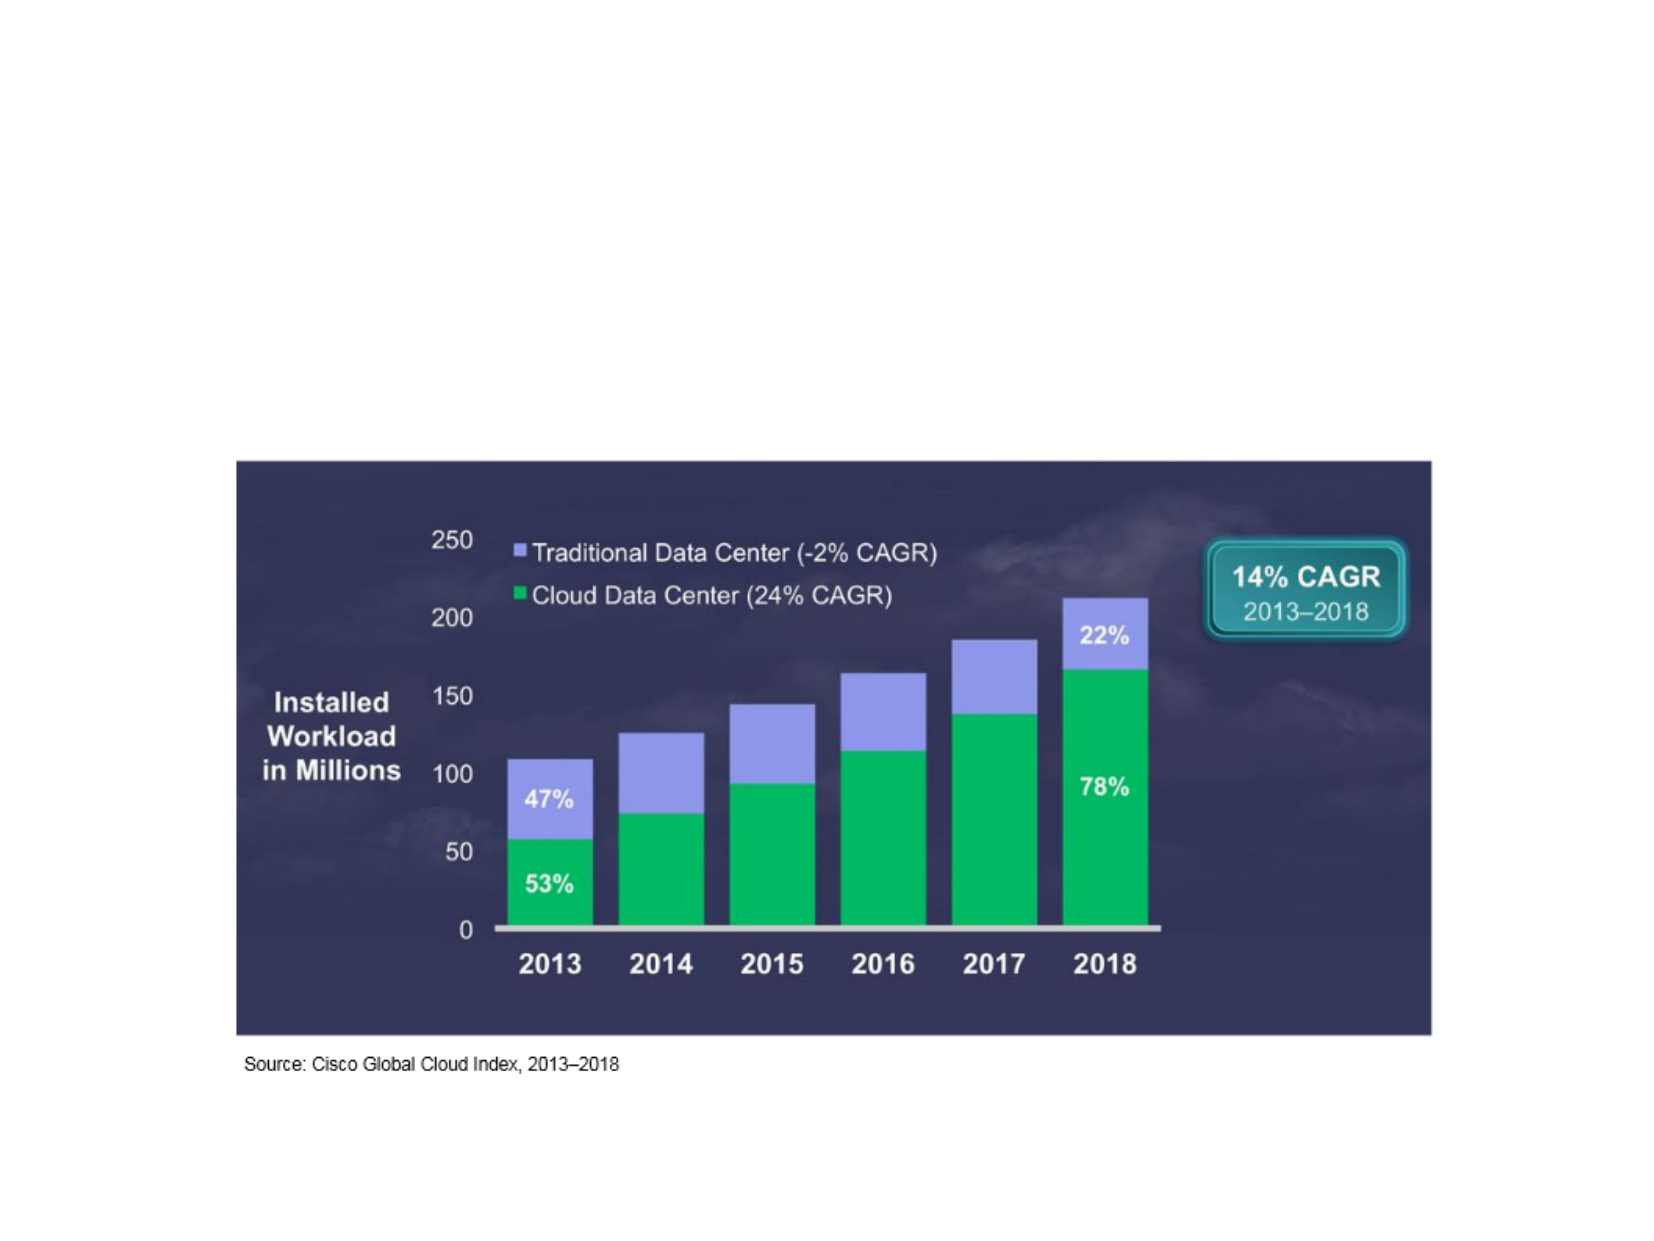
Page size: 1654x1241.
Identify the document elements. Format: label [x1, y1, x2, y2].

picture [232, 451, 1447, 1093]
